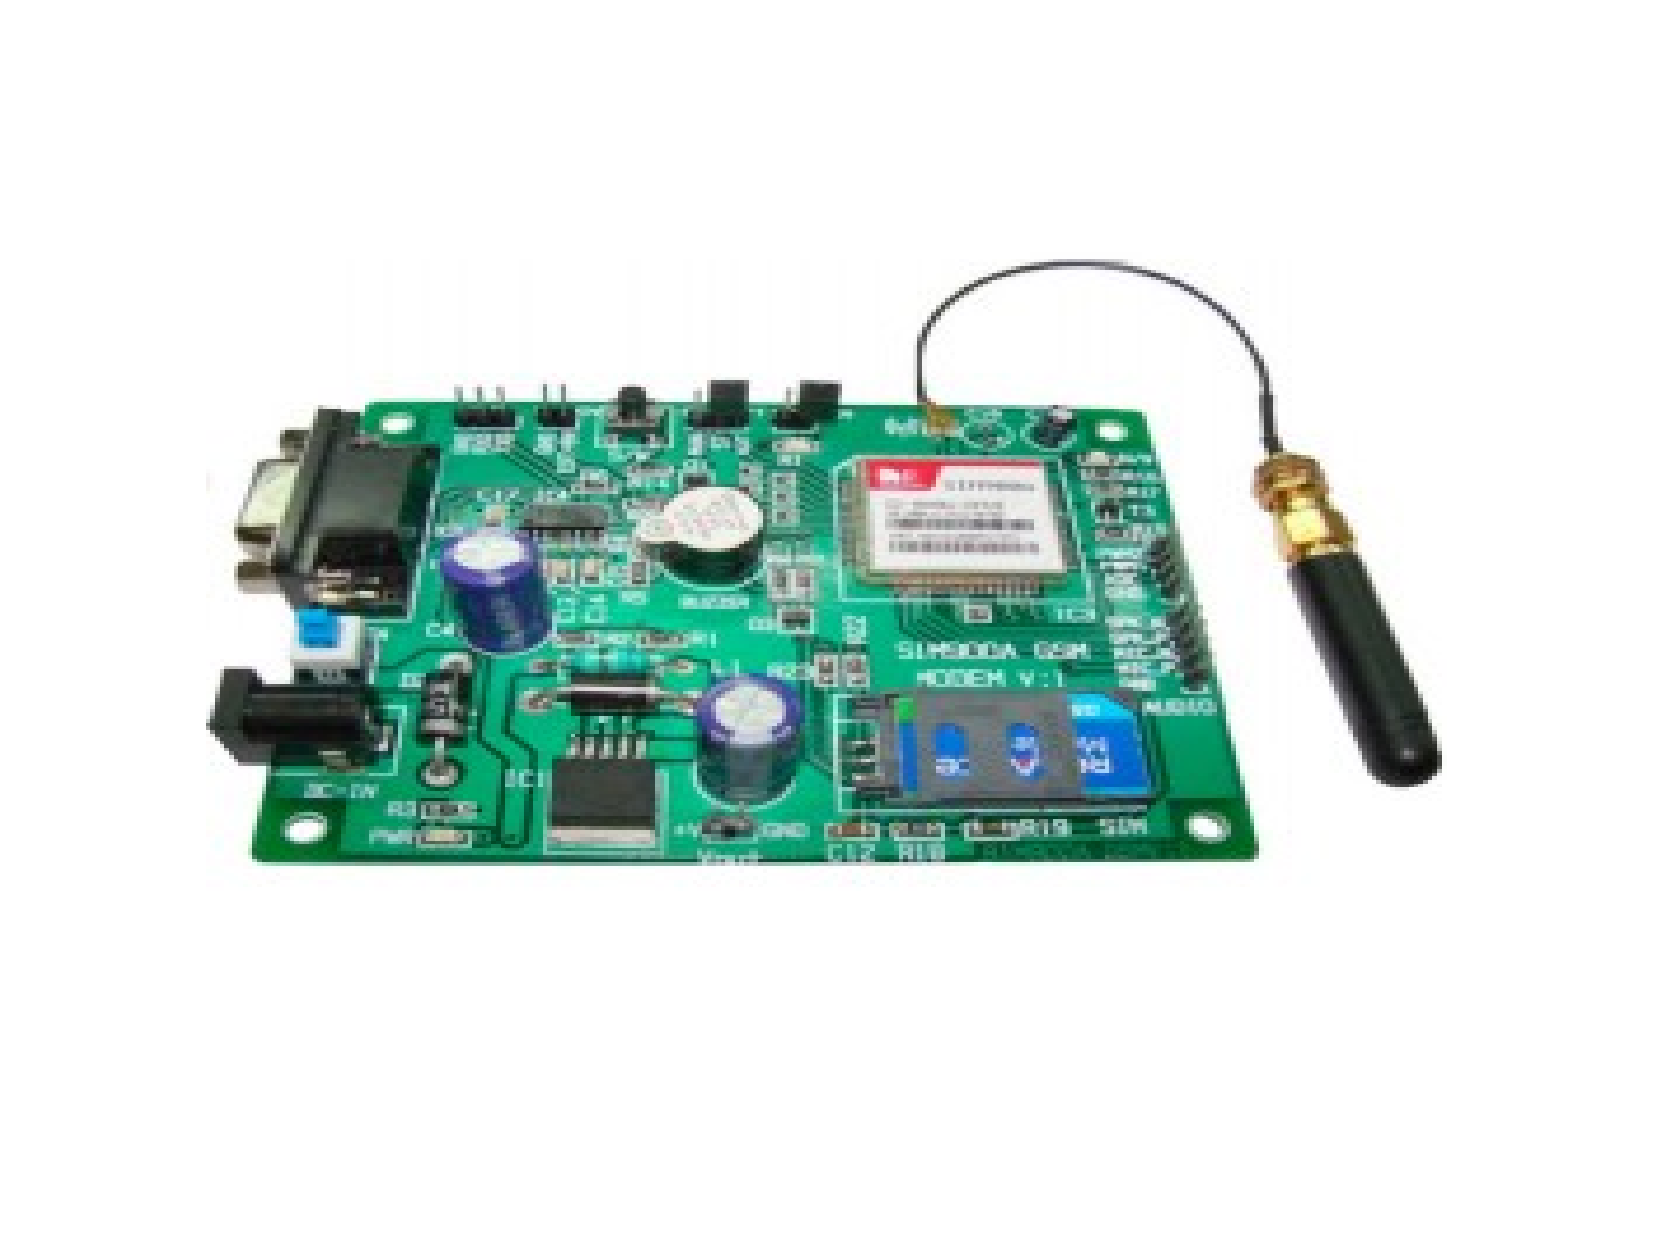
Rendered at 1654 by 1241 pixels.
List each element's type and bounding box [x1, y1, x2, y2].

picture [206, 88, 1447, 1034]
